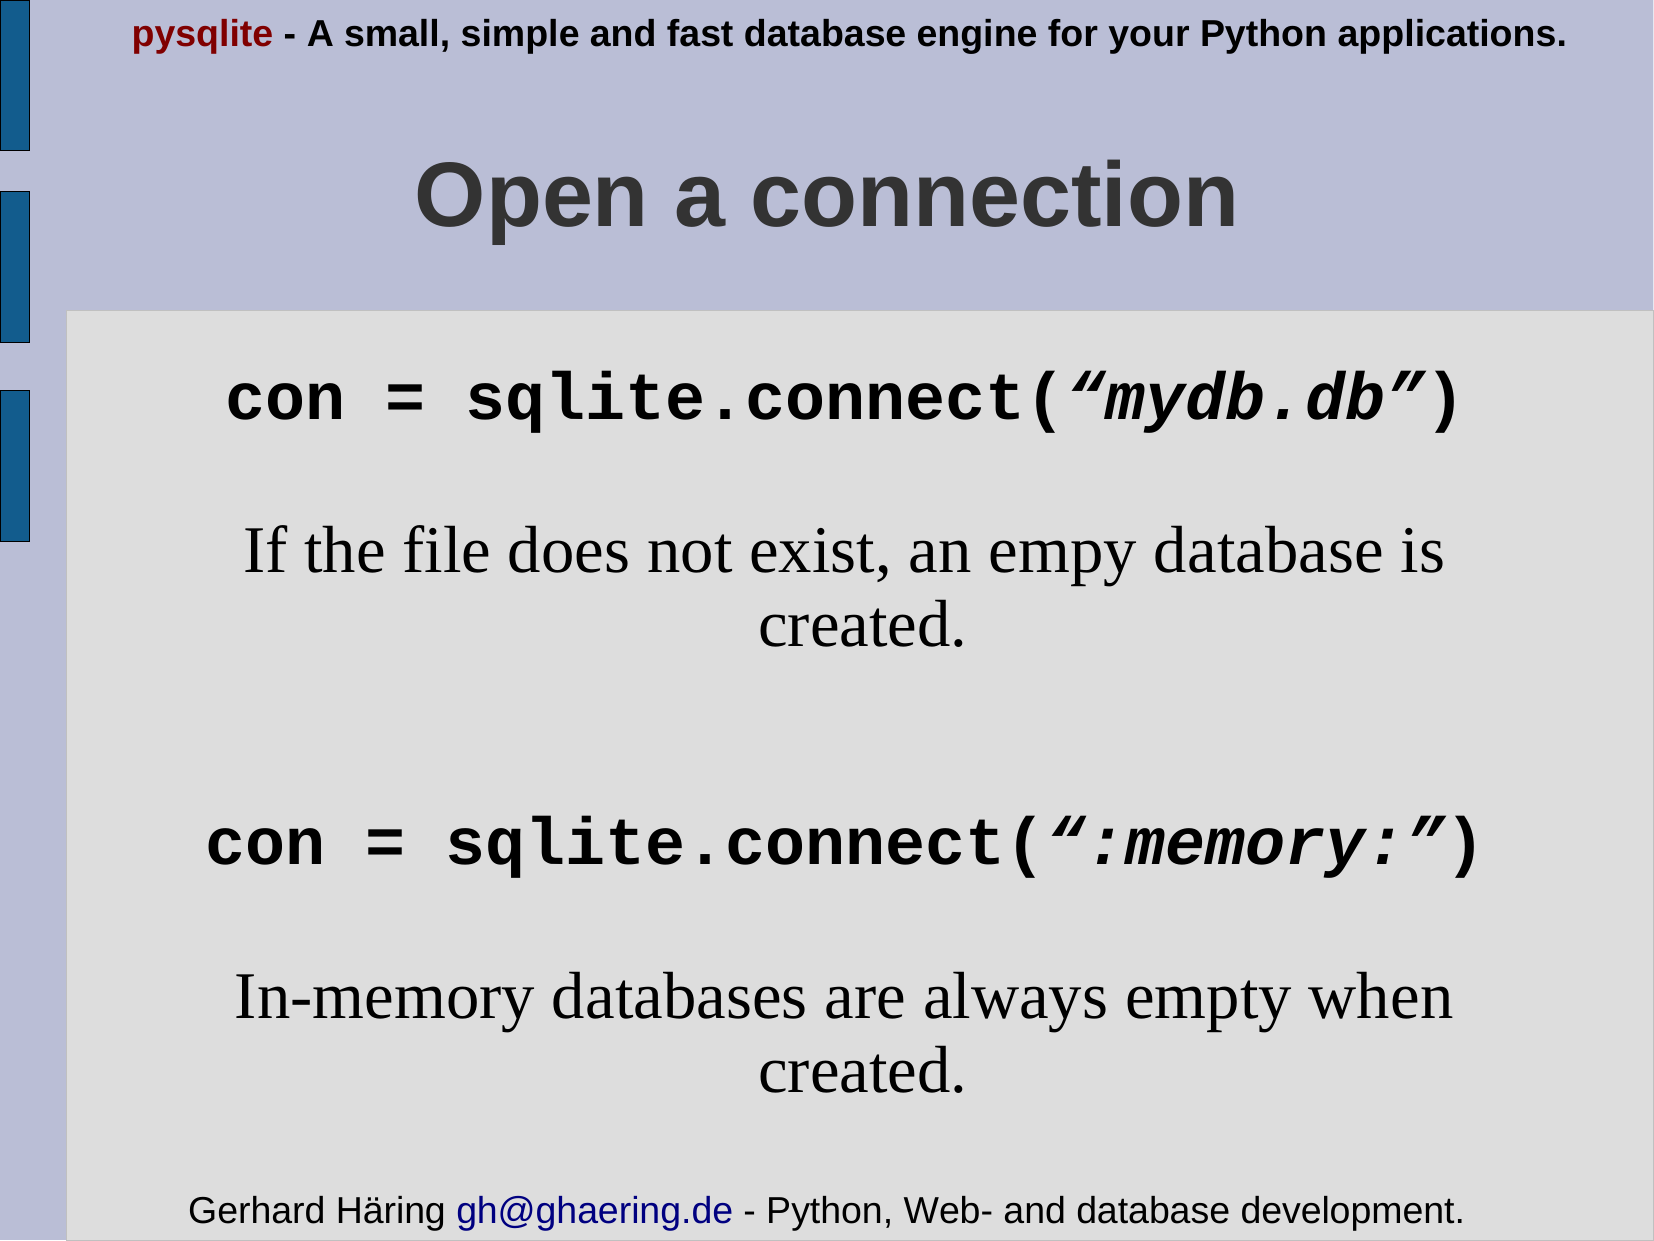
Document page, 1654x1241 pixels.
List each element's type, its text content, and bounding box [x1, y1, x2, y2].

title Open a connection [121, 91, 1534, 299]
subtitle con = sqlite.connect(“mydb.db”) If the file does not exist, an empy database is created. con = sqlite.connect(“:memory:”) In-memory databases are always empty when created. [121, 344, 1534, 1127]
